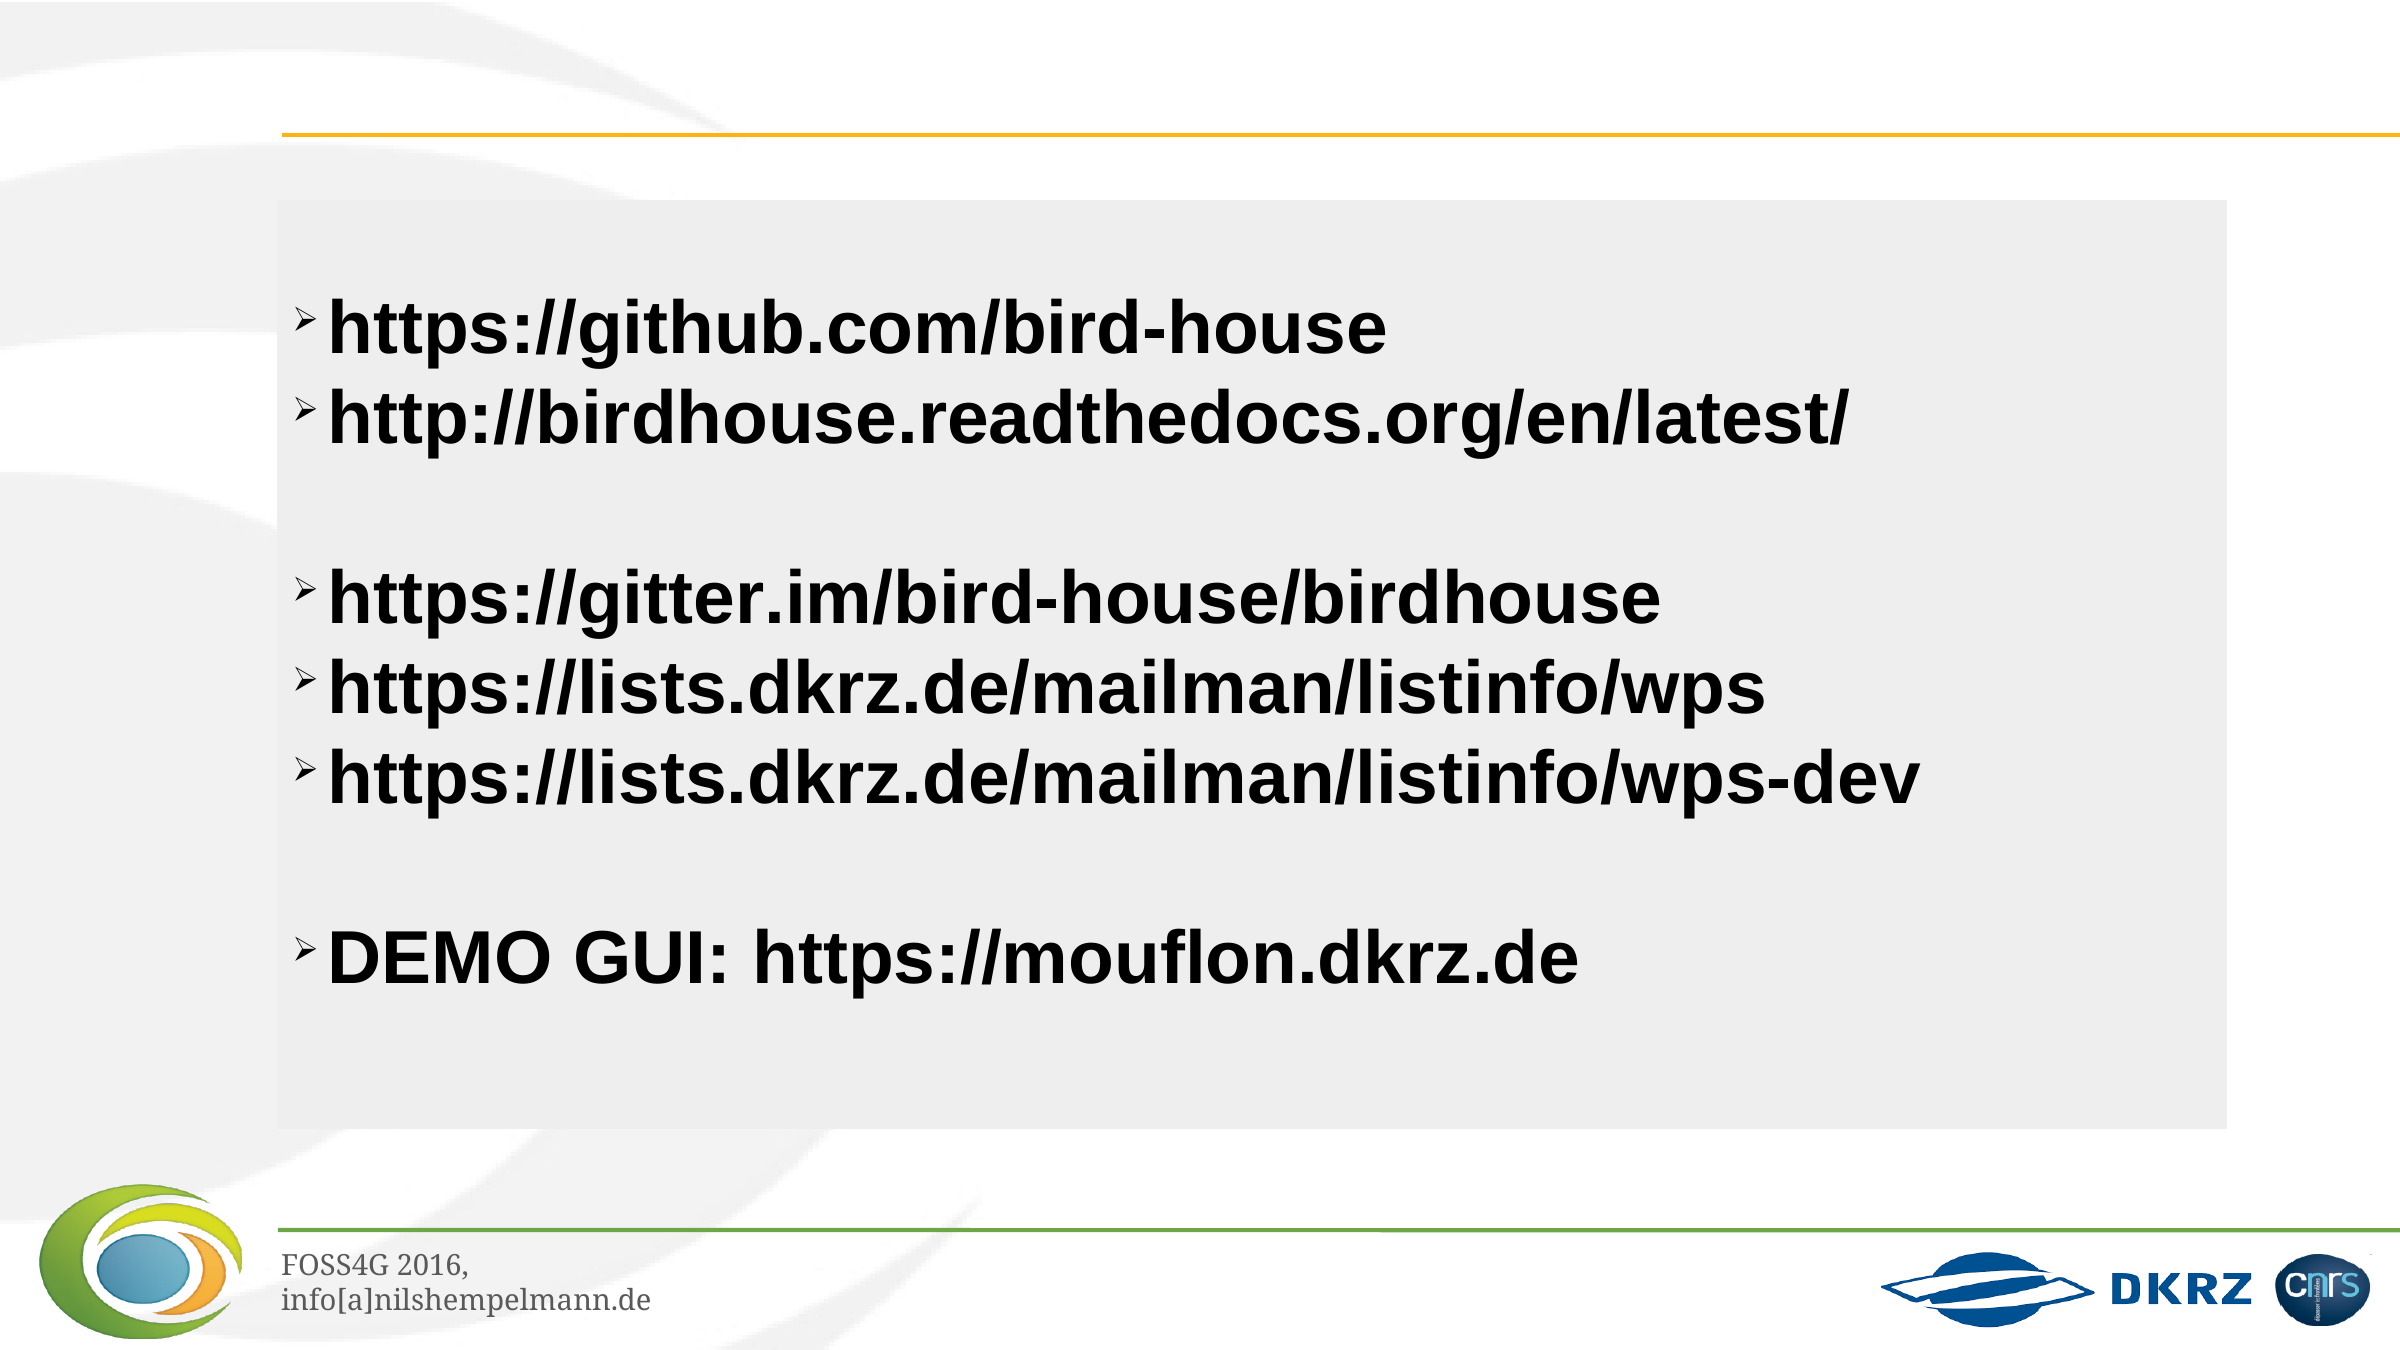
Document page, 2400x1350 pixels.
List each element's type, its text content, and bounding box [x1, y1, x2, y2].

picture [0, 0, 2400, 1350]
text_box https://github.com/bird-house http://birdhouse.readthedocs.org/en/latest/ https://gitter.im/bird-house/birdhouse https://lists.dkrz.de/mailman/listinfo/wps https://lists.dkrz.de/mailman/listinfo/wps-dev DEMO GUI: https://mouflon.dkrz.de [277, 200, 2227, 1128]
